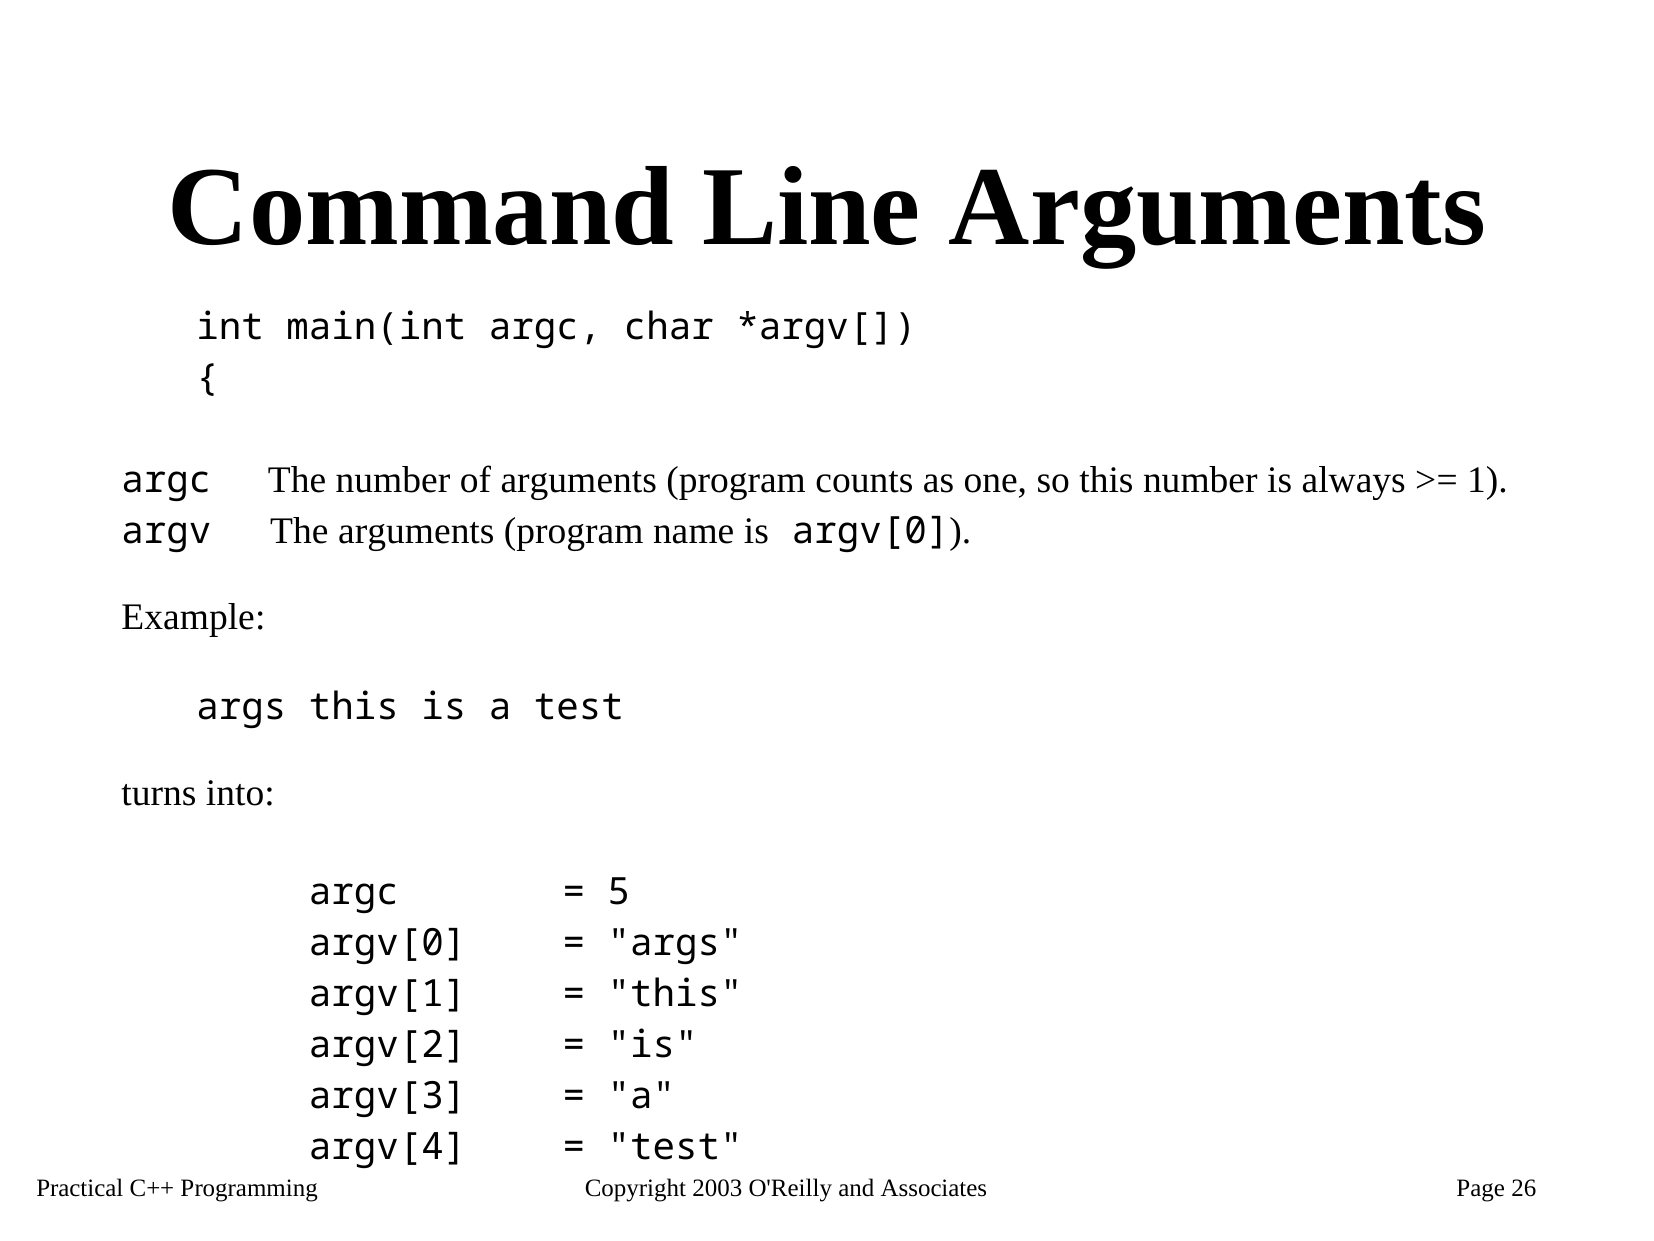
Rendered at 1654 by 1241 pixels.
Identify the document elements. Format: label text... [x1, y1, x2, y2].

subtitle int main(int argc, char *argv[]) { argc The number of arguments (program counts as one, so this number is always >= 1). argv The arguments (program name is argv[0]). Example: args this is a test turns into: argc = 5 argv[0] = "args" argv[1] = "this" argv[2] = "is" argv[3] = "a" argv[4] = "test" [121, 308, 1534, 1162]
title Command Line Arguments [121, 102, 1534, 308]
